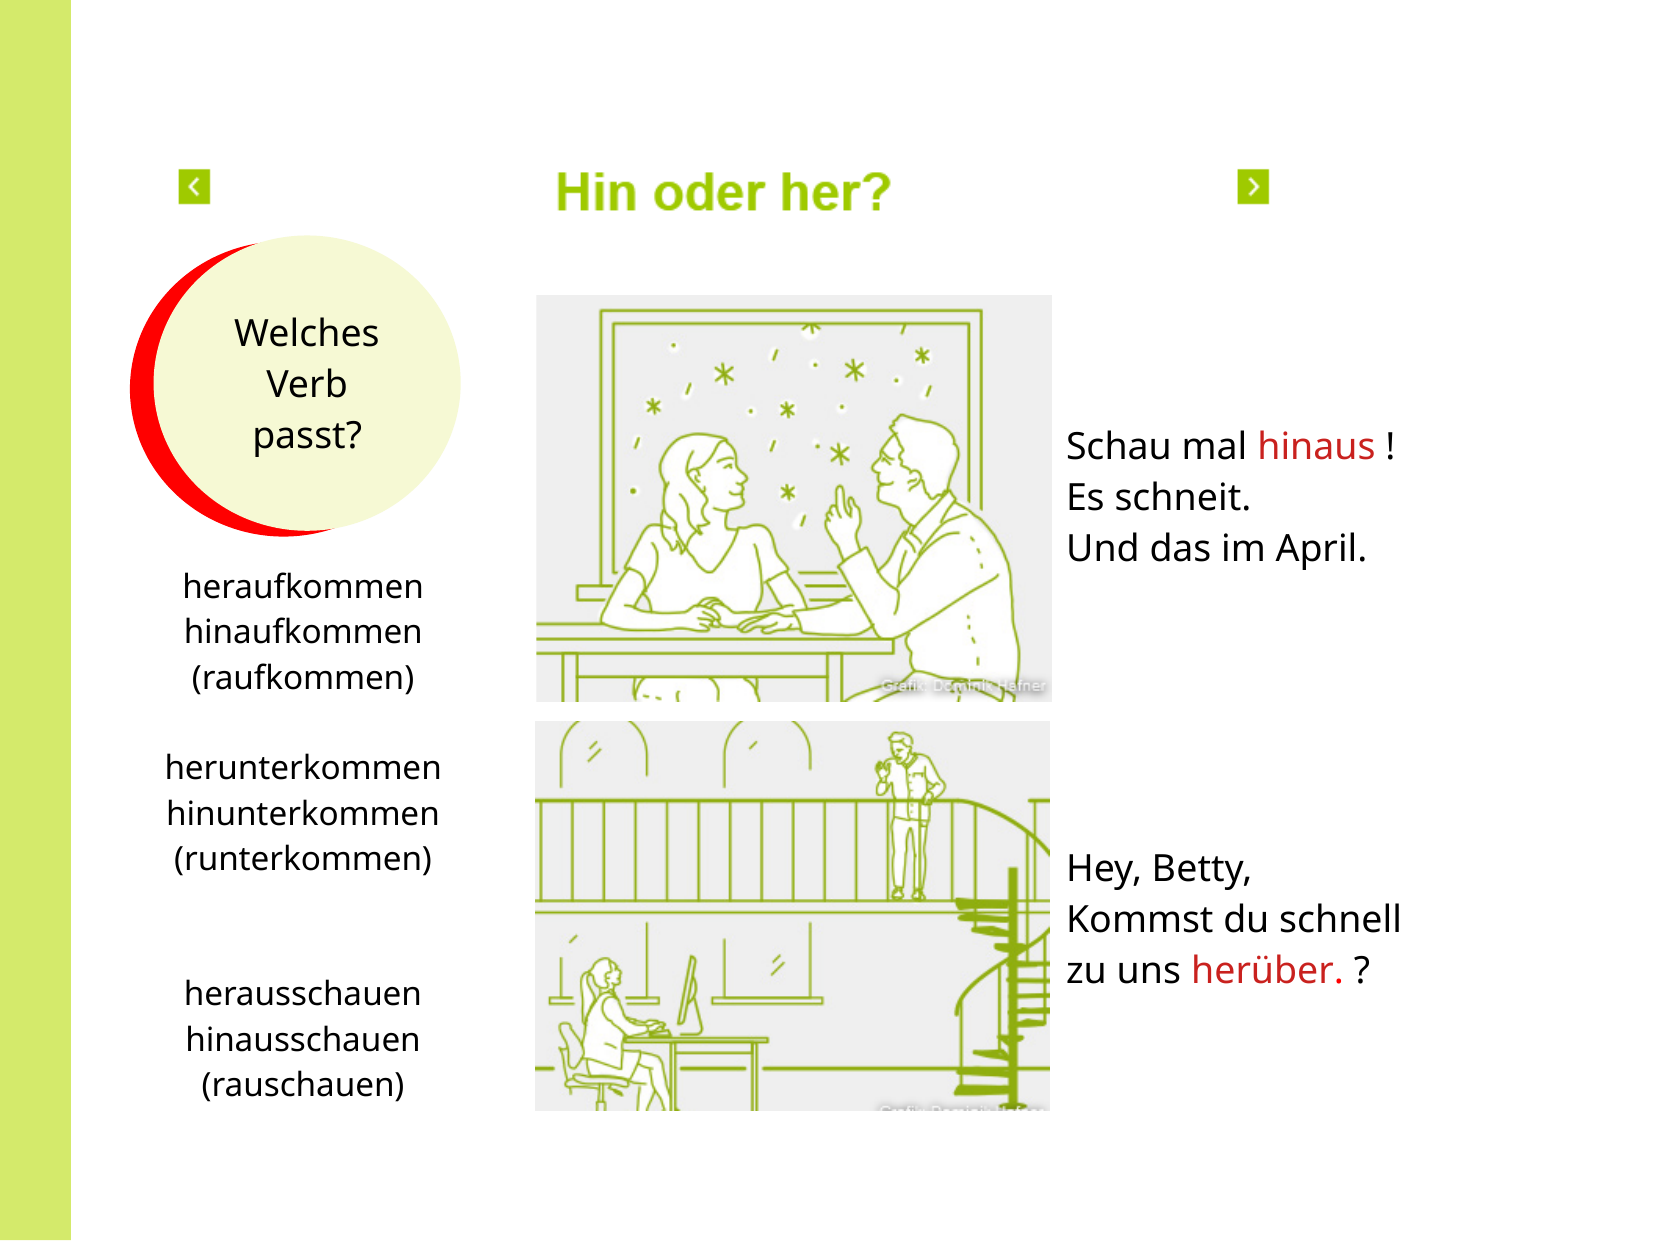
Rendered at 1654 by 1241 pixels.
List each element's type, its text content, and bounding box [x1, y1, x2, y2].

text_box Welches Verb passt? [153, 235, 461, 531]
picture [536, 721, 1050, 1111]
text_box [129, 244, 329, 537]
text_box heraufkommen hinaufkommen (raufkommen) herunterkommen hinunterkommen (runterkommen) herausschauen hinausschauen (rauschauen) [70, 460, 536, 1170]
text_box Schau mal hinaus ! Es schneit. Und das im April. [1051, 295, 1654, 697]
text_box Hey, Betty, Kommst du schnell zu uns herüber. ? [1051, 725, 1654, 1111]
text_box [0, 0, 71, 1241]
picture [535, 295, 1052, 702]
picture [154, 141, 1288, 236]
